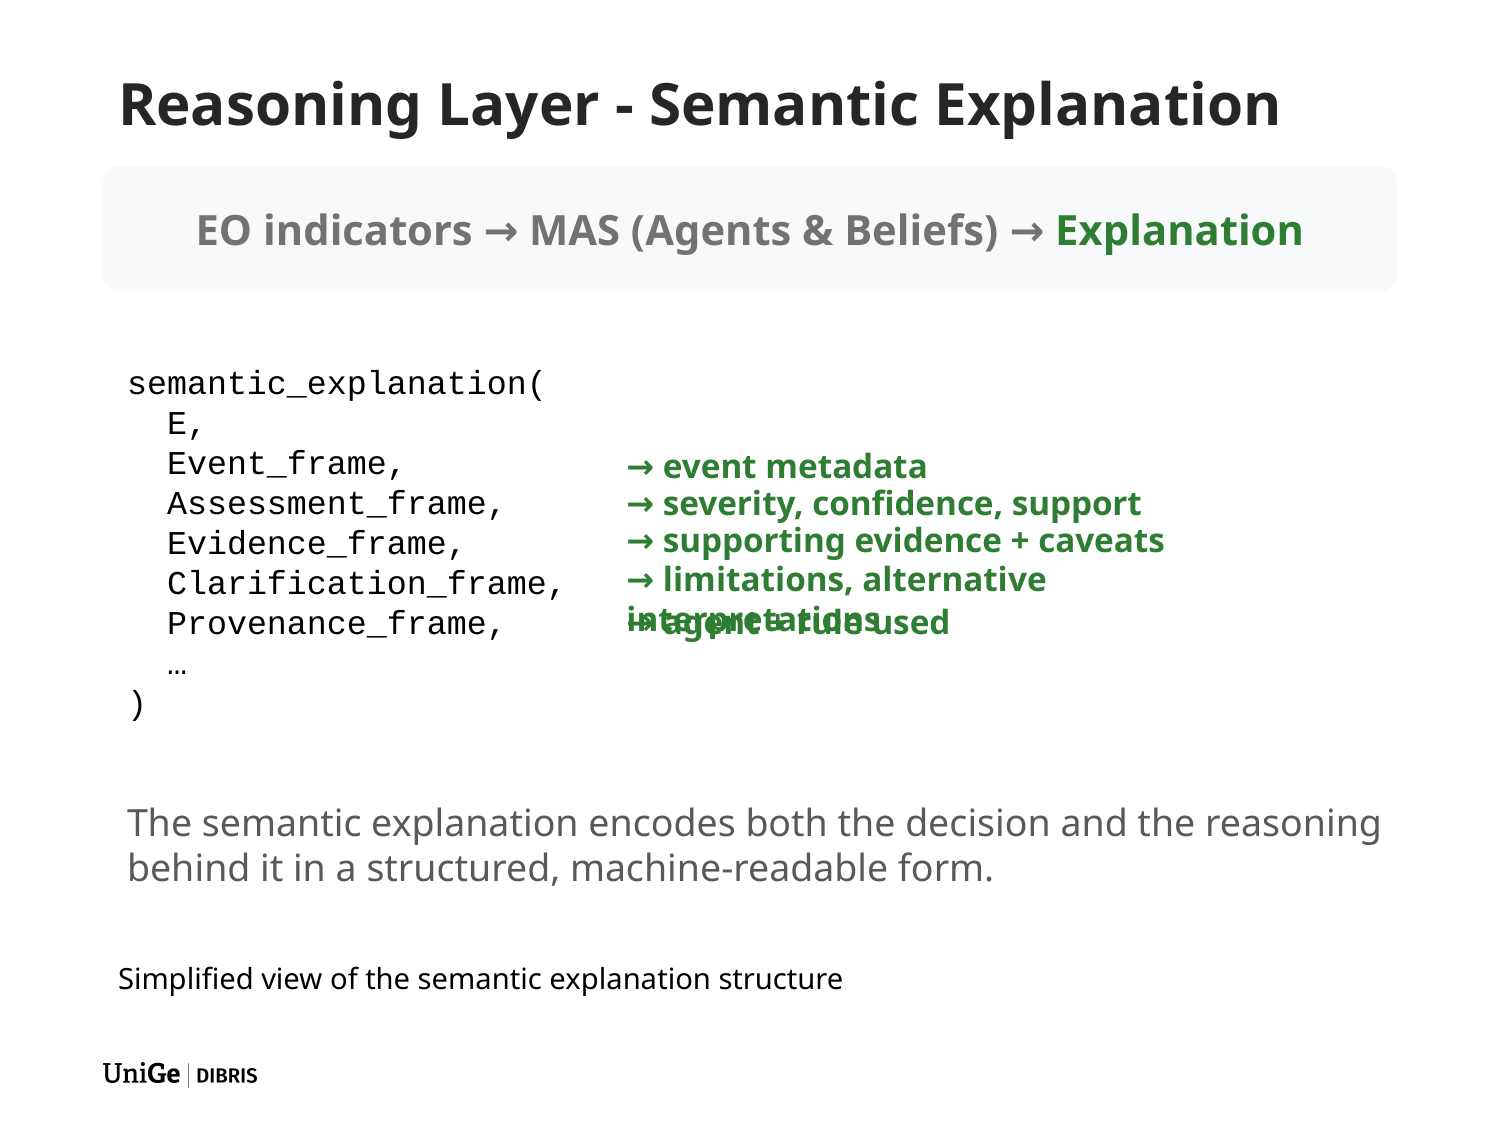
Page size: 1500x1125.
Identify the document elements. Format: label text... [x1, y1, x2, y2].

text_box semantic_explanation( E, Event_frame, Assessment_frame, Evidence_frame, Clarification_frame, Provenance_frame, … ) [112, 346, 652, 783]
text_box → event metadata [611, 430, 1342, 467]
text_box Simplified view of the semantic explanation structure [103, 942, 1397, 1014]
text_box → agent + rule used [611, 586, 1104, 657]
text_box → limitations, alternative interpretations [611, 543, 1305, 654]
picture [103, 1062, 257, 1088]
text_box → severity, confidence, support [611, 466, 1220, 504]
text_box → supporting evidence + caveats [611, 504, 1260, 543]
text_box Reasoning Layer - Semantic Explanation [103, 59, 1397, 166]
text_box The semantic explanation encodes both the decision and the reasoning behind it in a structured, machine-readable form. [112, 783, 1406, 905]
text_box EO indicators → MAS (Agents & Beliefs) → Explanation [103, 166, 1397, 292]
